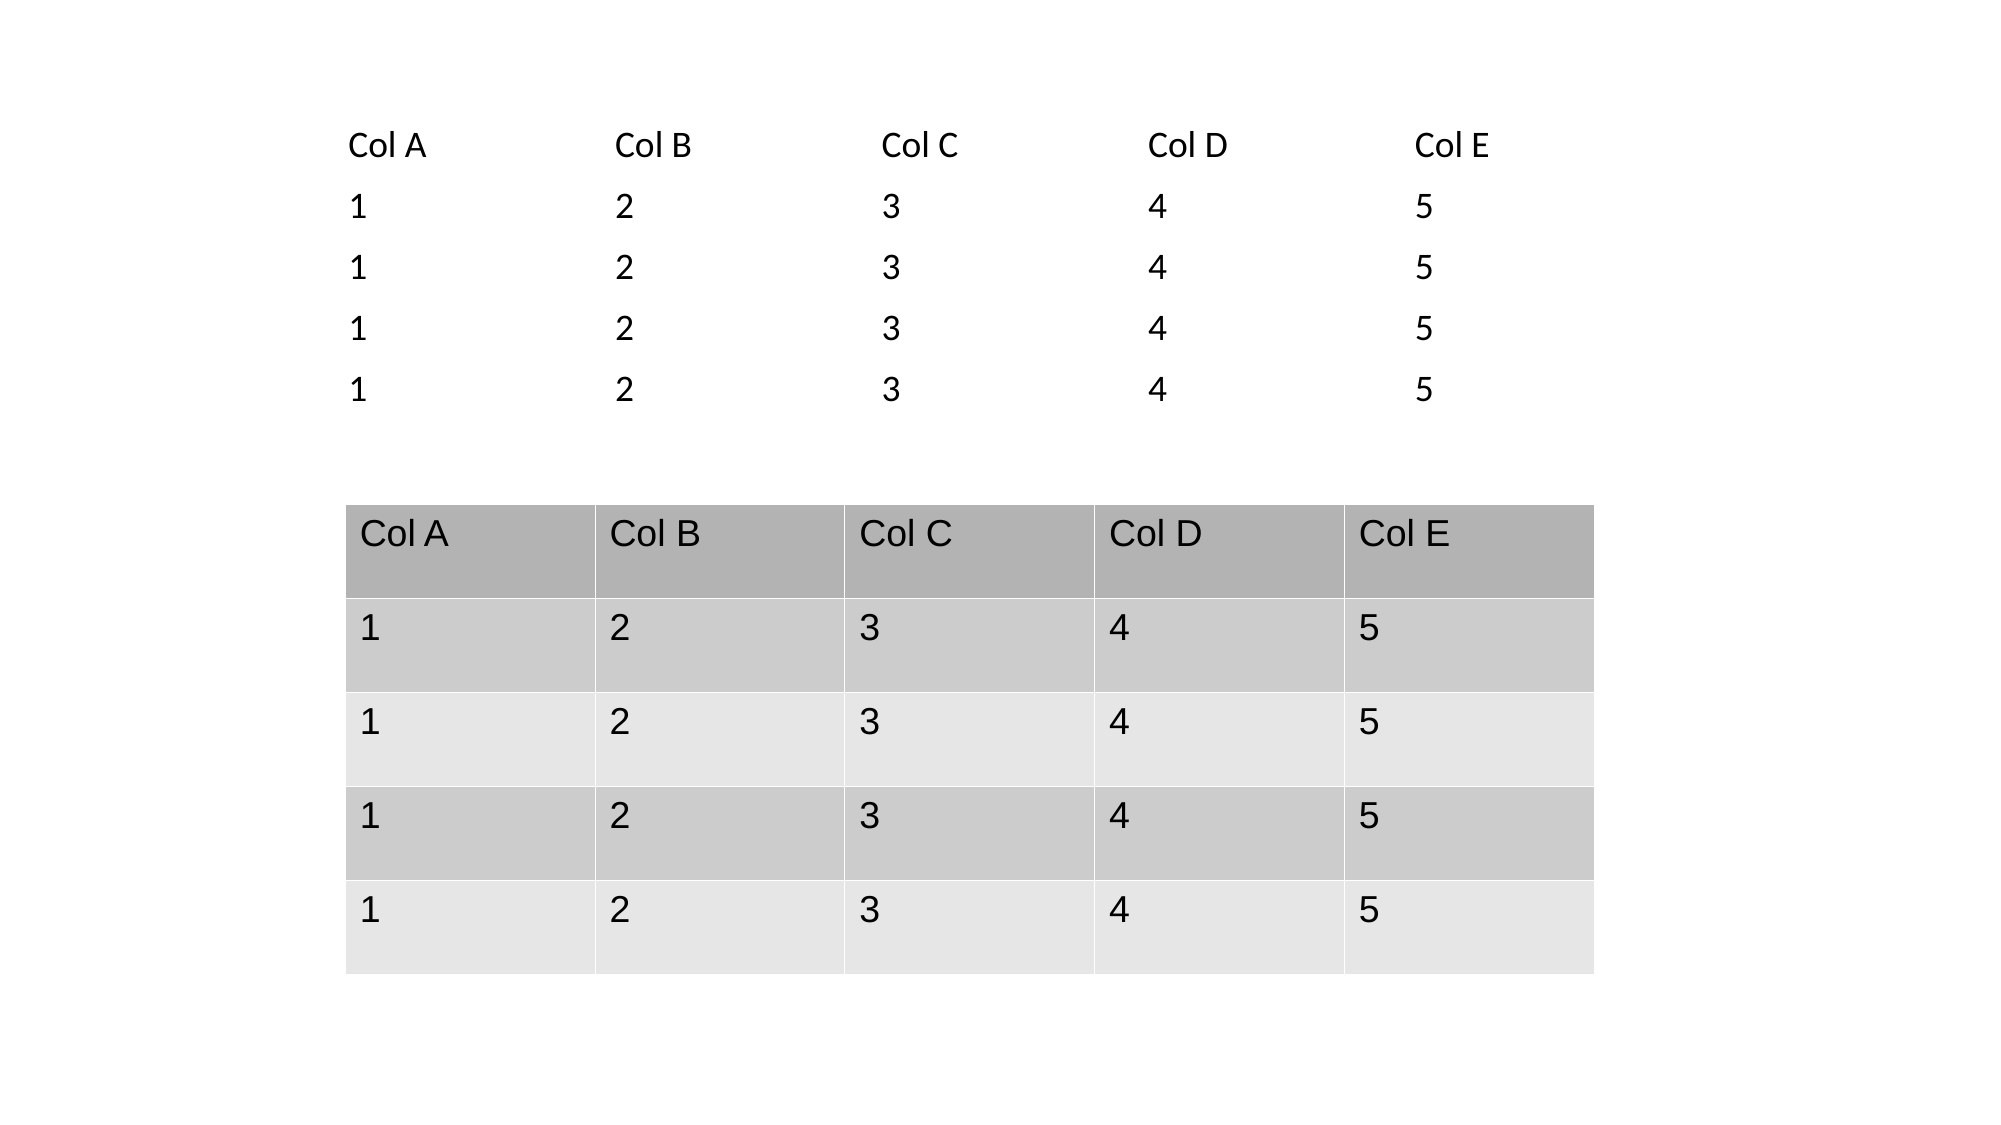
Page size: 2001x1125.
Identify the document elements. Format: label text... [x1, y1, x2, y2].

table_cell 1 [346, 599, 595, 692]
table_cell 4 [1133, 301, 1400, 361]
table_cell 4 [1095, 787, 1344, 880]
table_cell 2 [596, 881, 844, 974]
table_cell 5 [1400, 301, 1667, 361]
table_cell 1 [346, 693, 595, 786]
table_header Col B [596, 505, 844, 598]
table_header Col A [346, 505, 595, 598]
table_cell 2 [600, 179, 867, 240]
table_cell 3 [845, 599, 1094, 692]
table_cell 2 [596, 787, 844, 880]
table_cell 3 [867, 301, 1133, 361]
table_cell 5 [1345, 881, 1594, 974]
table_header Col E [1345, 505, 1594, 598]
table_cell 4 [1095, 693, 1344, 786]
table_cell 1 [333, 361, 600, 422]
table_cell 3 [867, 361, 1133, 422]
table_cell 4 [1095, 881, 1344, 974]
table_cell 5 [1345, 693, 1594, 786]
table_cell 3 [867, 179, 1133, 240]
table_cell 1 [346, 881, 595, 974]
table_header Col D [1095, 505, 1344, 598]
table_cell 2 [600, 301, 867, 361]
table_cell 1 [333, 179, 600, 240]
table_cell 3 [867, 240, 1133, 301]
table_cell 5 [1400, 179, 1667, 240]
table_cell 1 [333, 301, 600, 361]
table_header Col D [1133, 118, 1400, 179]
table_cell 4 [1133, 179, 1400, 240]
table_cell 2 [600, 361, 867, 422]
table_cell 5 [1400, 361, 1667, 422]
table_cell 3 [845, 881, 1094, 974]
table_cell 1 [346, 787, 595, 880]
table_header Col A [333, 118, 600, 179]
table_cell 2 [596, 599, 844, 692]
table_header Col B [600, 118, 867, 179]
table_header Col C [867, 118, 1133, 179]
table_cell 5 [1345, 599, 1594, 692]
table_cell 4 [1133, 361, 1400, 422]
table_cell 5 [1345, 787, 1594, 880]
table_header Col E [1400, 118, 1667, 179]
table_cell 3 [845, 693, 1094, 786]
table_cell 5 [1400, 240, 1667, 301]
table_cell 4 [1095, 599, 1344, 692]
table_cell 2 [596, 693, 844, 786]
table_cell 3 [845, 787, 1094, 880]
table_cell 1 [333, 240, 600, 301]
table_cell 2 [600, 240, 867, 301]
table_cell 4 [1133, 240, 1400, 301]
table_header Col C [845, 505, 1094, 598]
